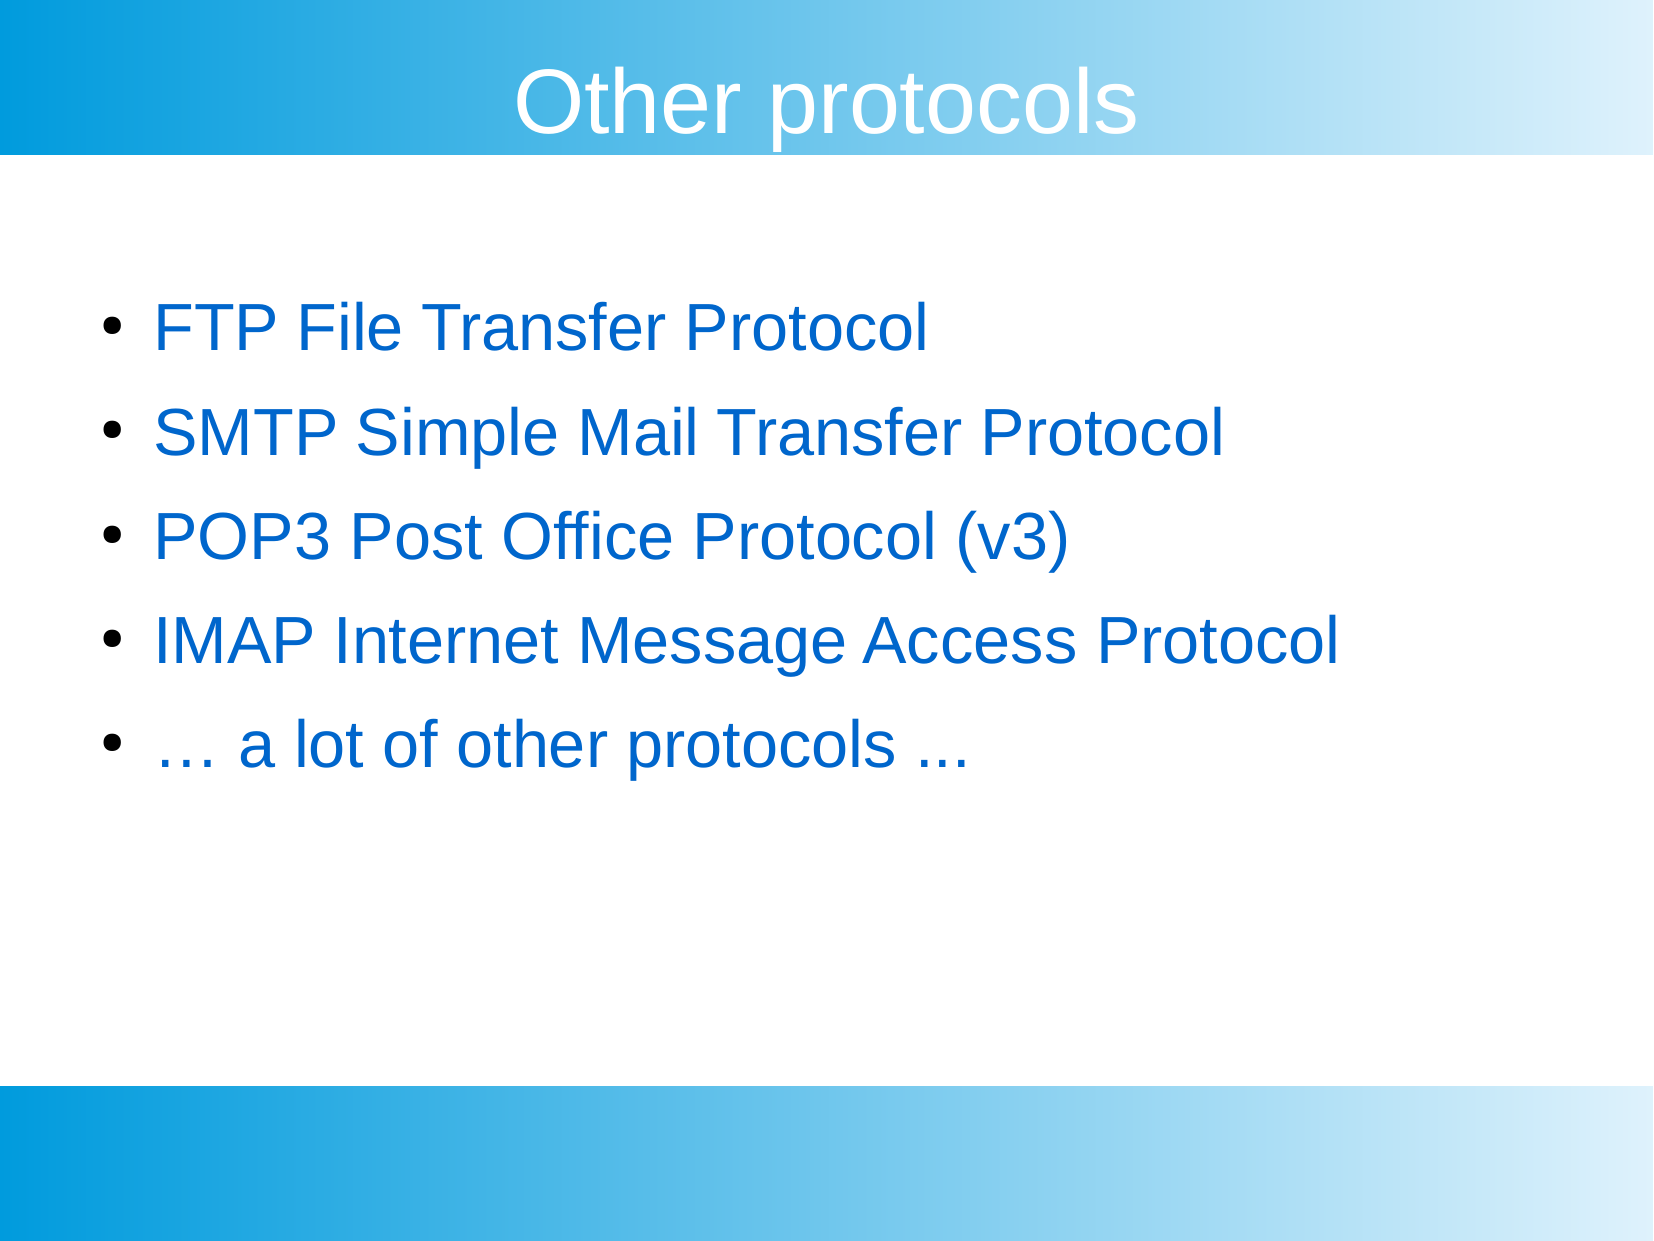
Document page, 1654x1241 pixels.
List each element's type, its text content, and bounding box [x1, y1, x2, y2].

list FTP File Transfer Protocol SMTP Simple Mail Transfer Protocol POP3 Post Office Protocol (v3) IMAP Internet Message Access Protocol … a lot of other protocols ... [82, 290, 1571, 1010]
title Other protocols [82, 49, 1571, 155]
